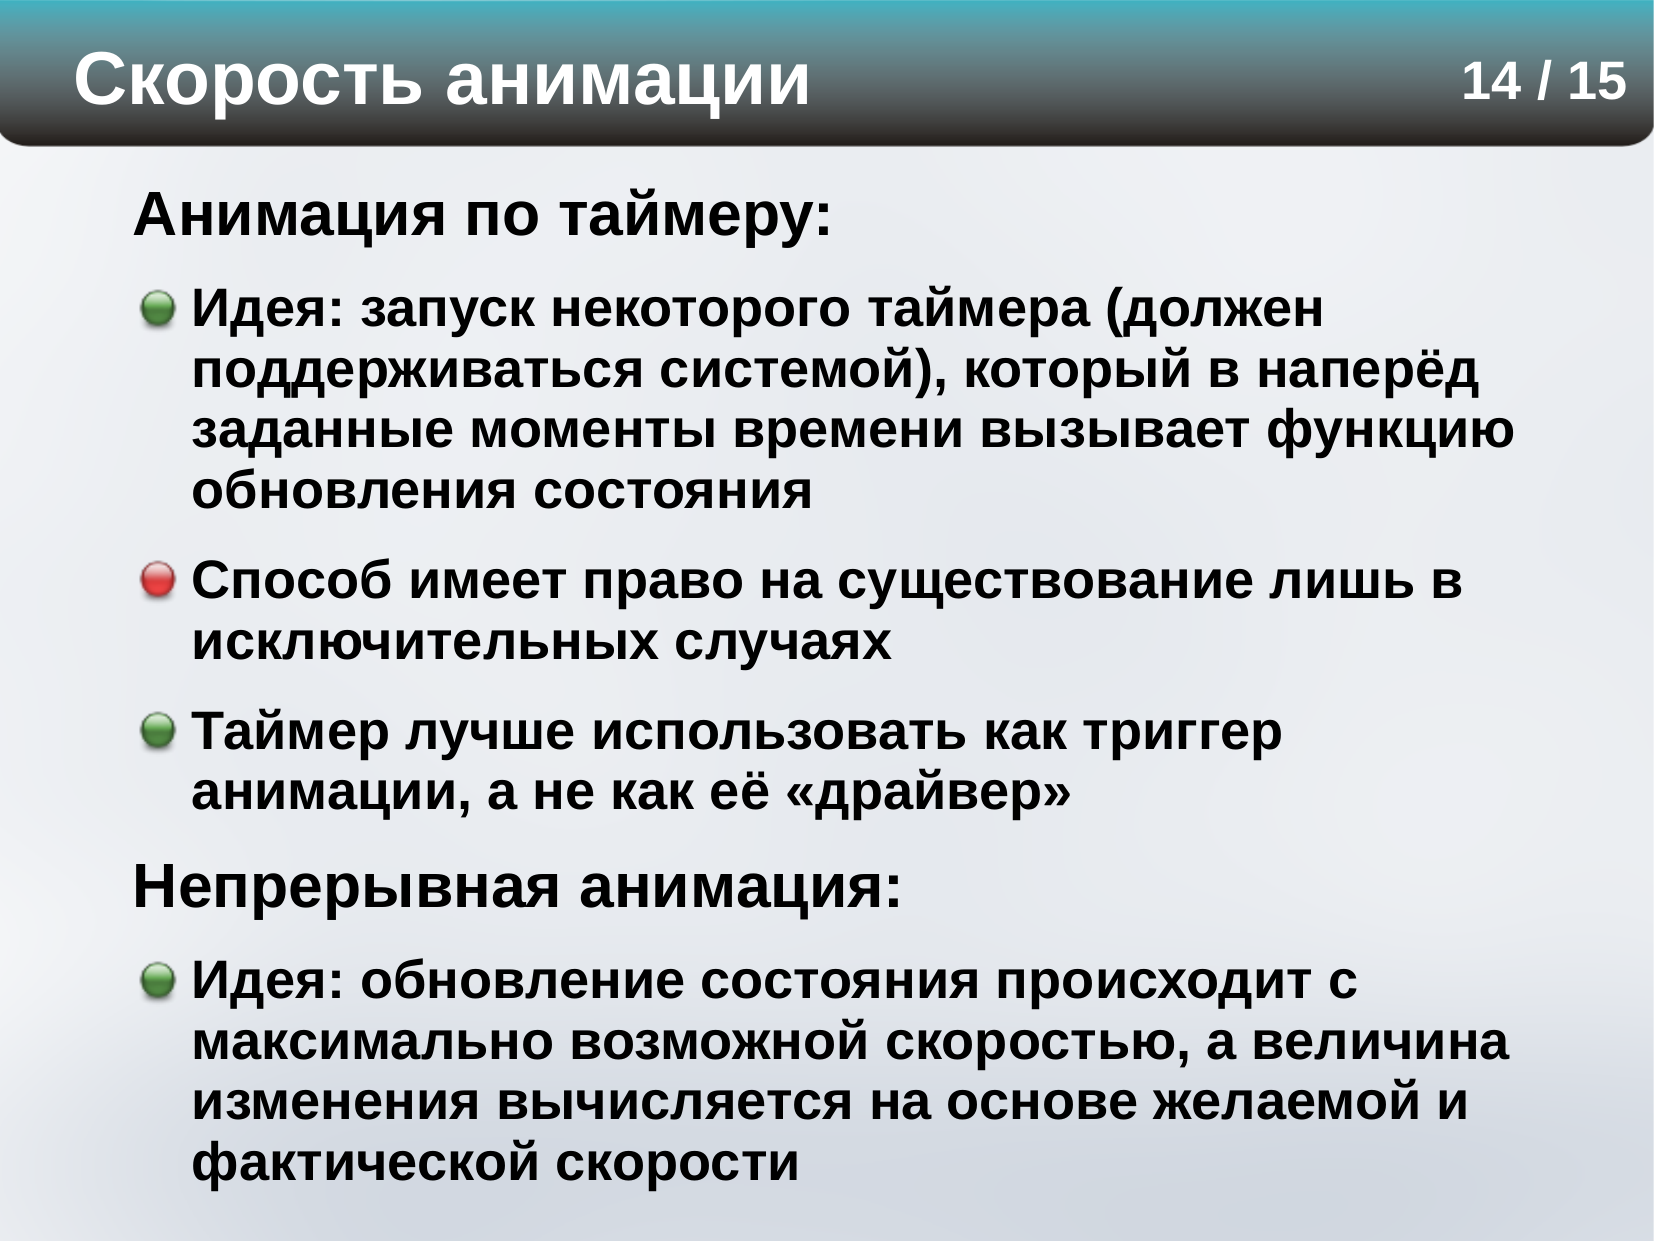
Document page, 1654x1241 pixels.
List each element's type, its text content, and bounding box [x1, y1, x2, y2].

text_box Анимация по таймеру: Идея: запуск некоторого таймера (должен поддерживаться системой), который в наперёд заданные моменты времени вызывает функцию обновления состояния Способ имеет право на существование лишь в исключительных случаях Таймер лучше использовать как триггер анимации, а не как её «драйвер» Непрерывная анимация: Идея: обновление состояния происходит с максимально возможной скоростью, а величина изменения вычисляется на основе желаемой и фактической скорости [118, 171, 1536, 1200]
picture [0, 0, 1654, 1241]
text_box Скорость анимации [59, 29, 916, 129]
text_box <номер> / 15 [1446, 42, 1654, 179]
